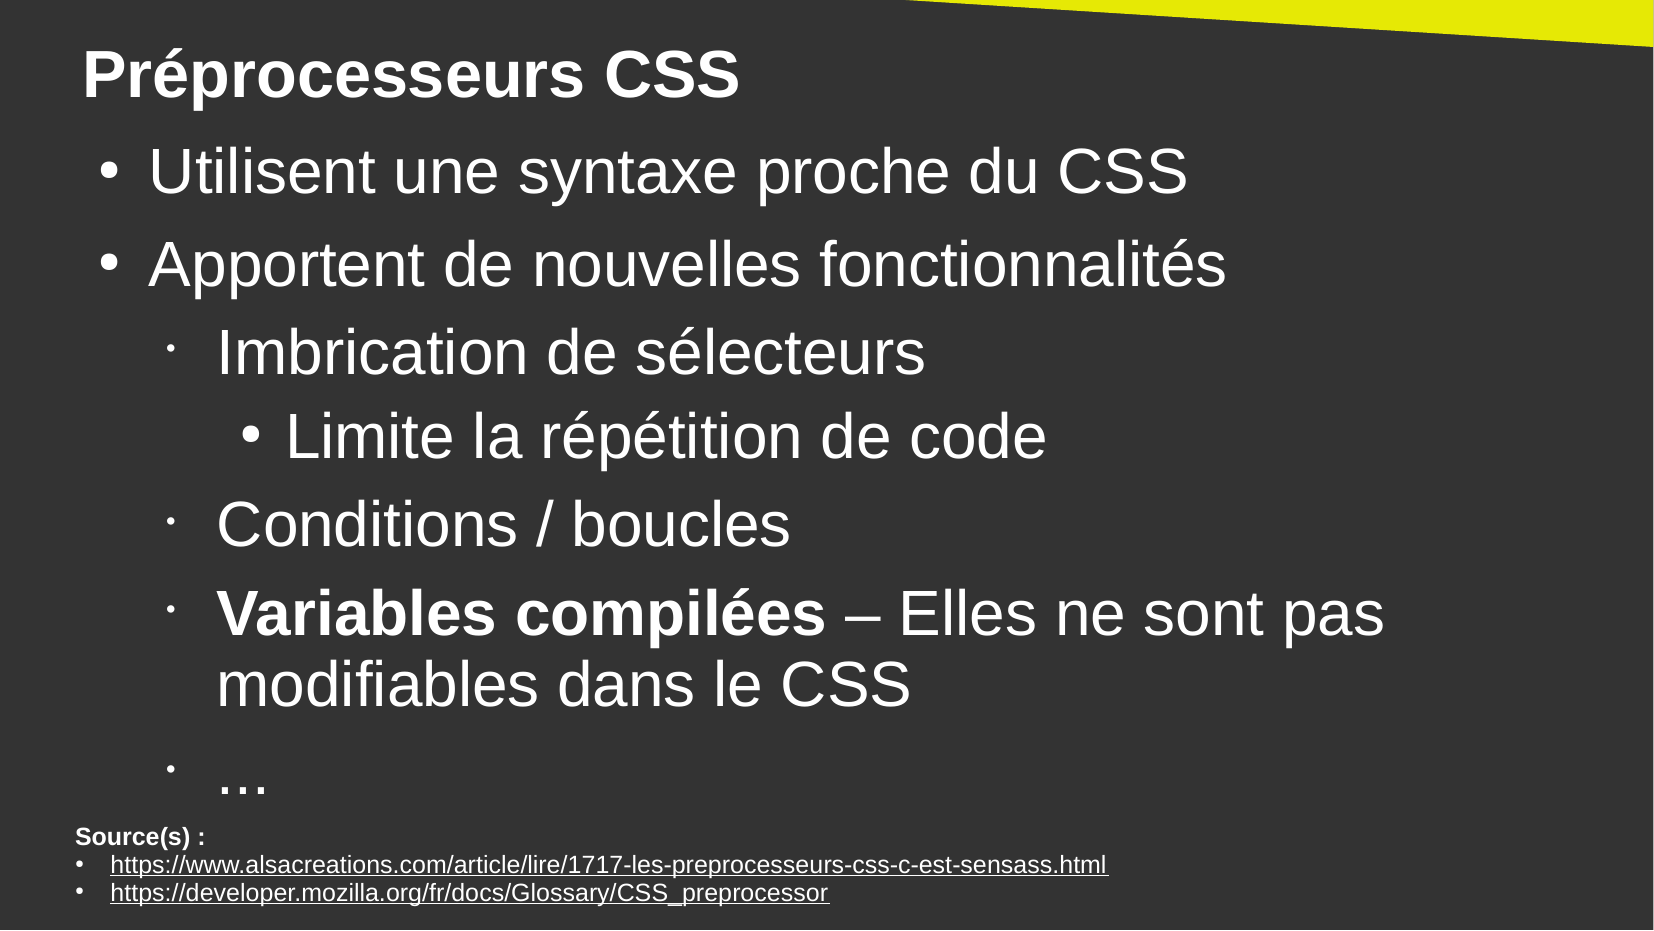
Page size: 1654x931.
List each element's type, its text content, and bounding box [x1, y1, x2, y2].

title Préprocesseurs CSS [82, 37, 1571, 114]
list Utilisent une syntaxe proche du CSS Apportent de nouvelles fonctionnalités Imbrication de sélecteurs Limite la répétition de code Conditions / boucles Variables compilées – Elles ne sont pas modifiables dans le CSS ... [80, 135, 1620, 816]
text_box Source(s) : https://www.alsacreations.com/article/lire/1717-les-preprocesseurs-css-c-est-sensass.html https://developer.mozilla.org/fr/docs/Glossary/CSS_preprocessor [60, 815, 1546, 929]
text_box [905, 0, 1654, 48]
